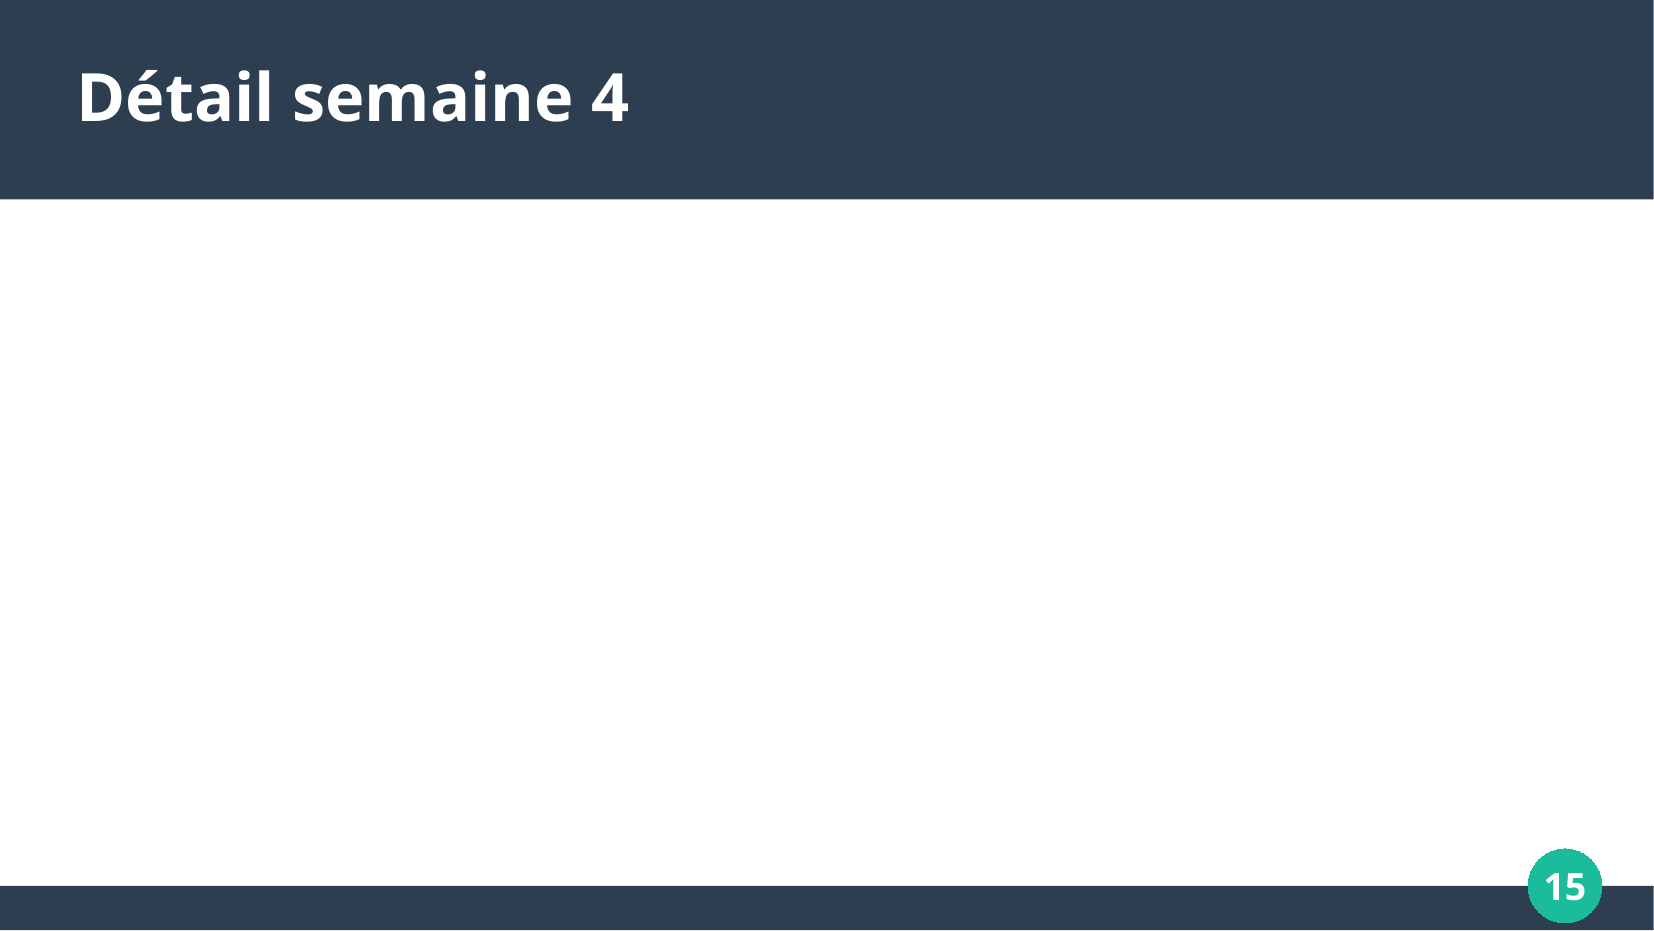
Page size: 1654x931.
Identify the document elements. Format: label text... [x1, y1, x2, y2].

title Détail semaine 4 [59, 37, 1595, 155]
